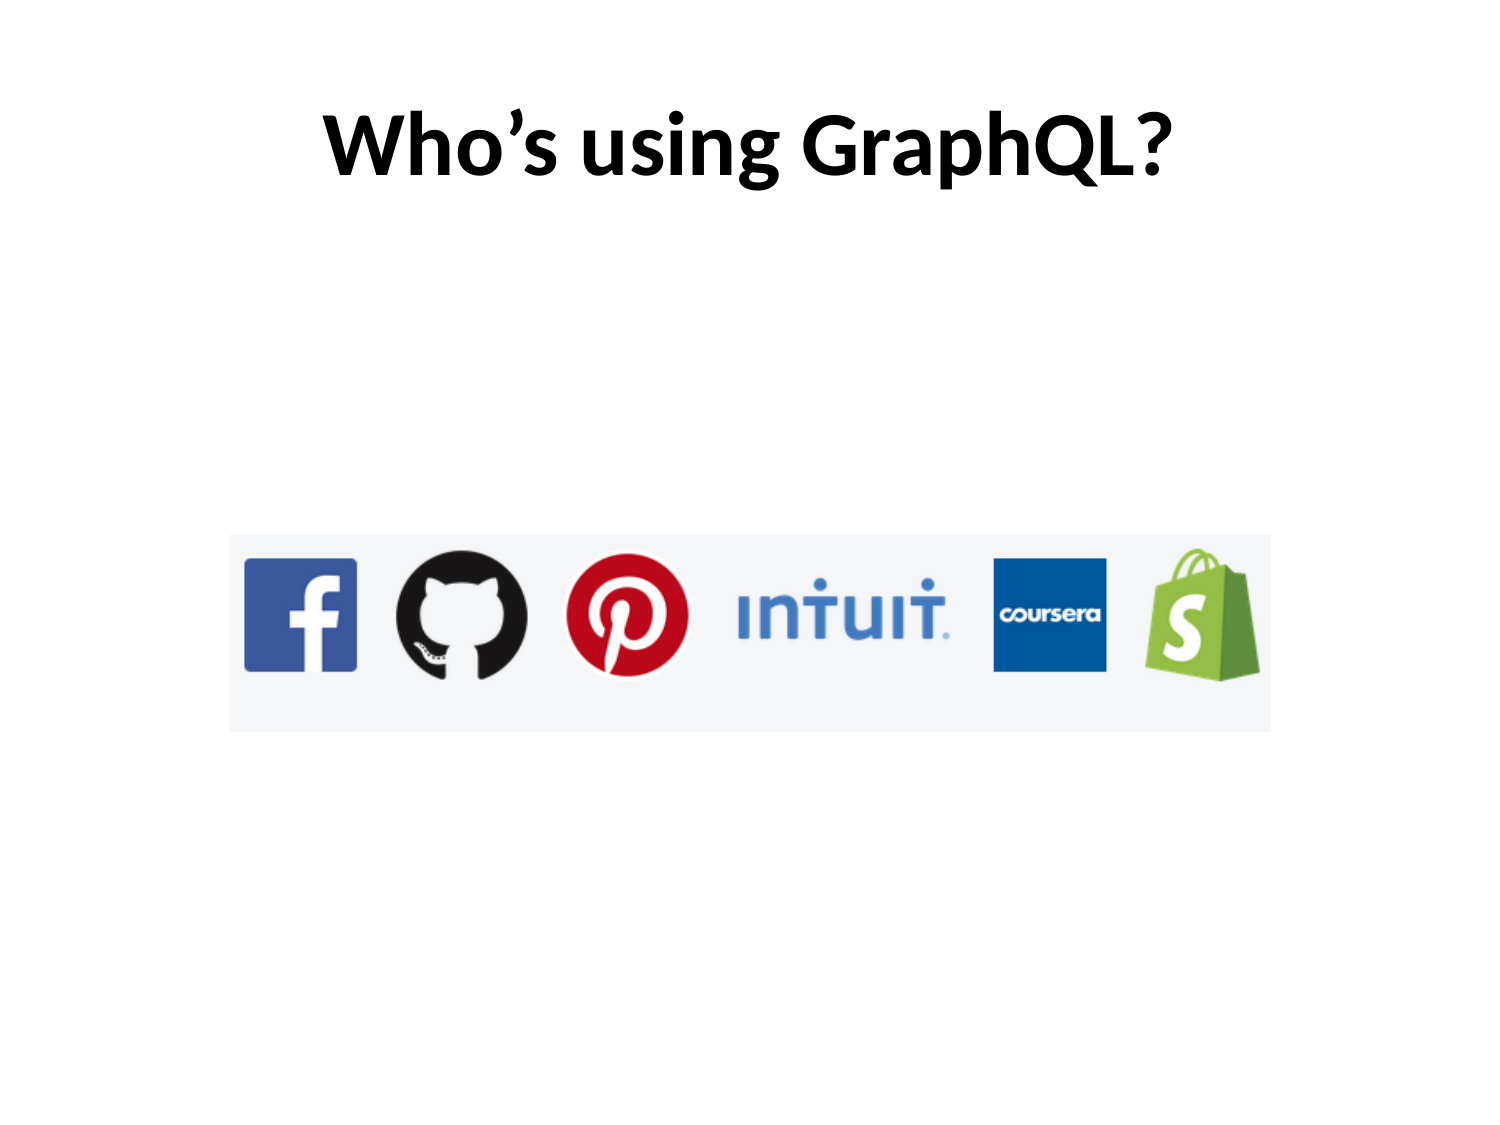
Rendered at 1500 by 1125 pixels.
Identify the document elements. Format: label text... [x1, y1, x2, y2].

title Who’s using GraphQL? [75, 45, 1426, 233]
picture [229, 536, 1271, 732]
